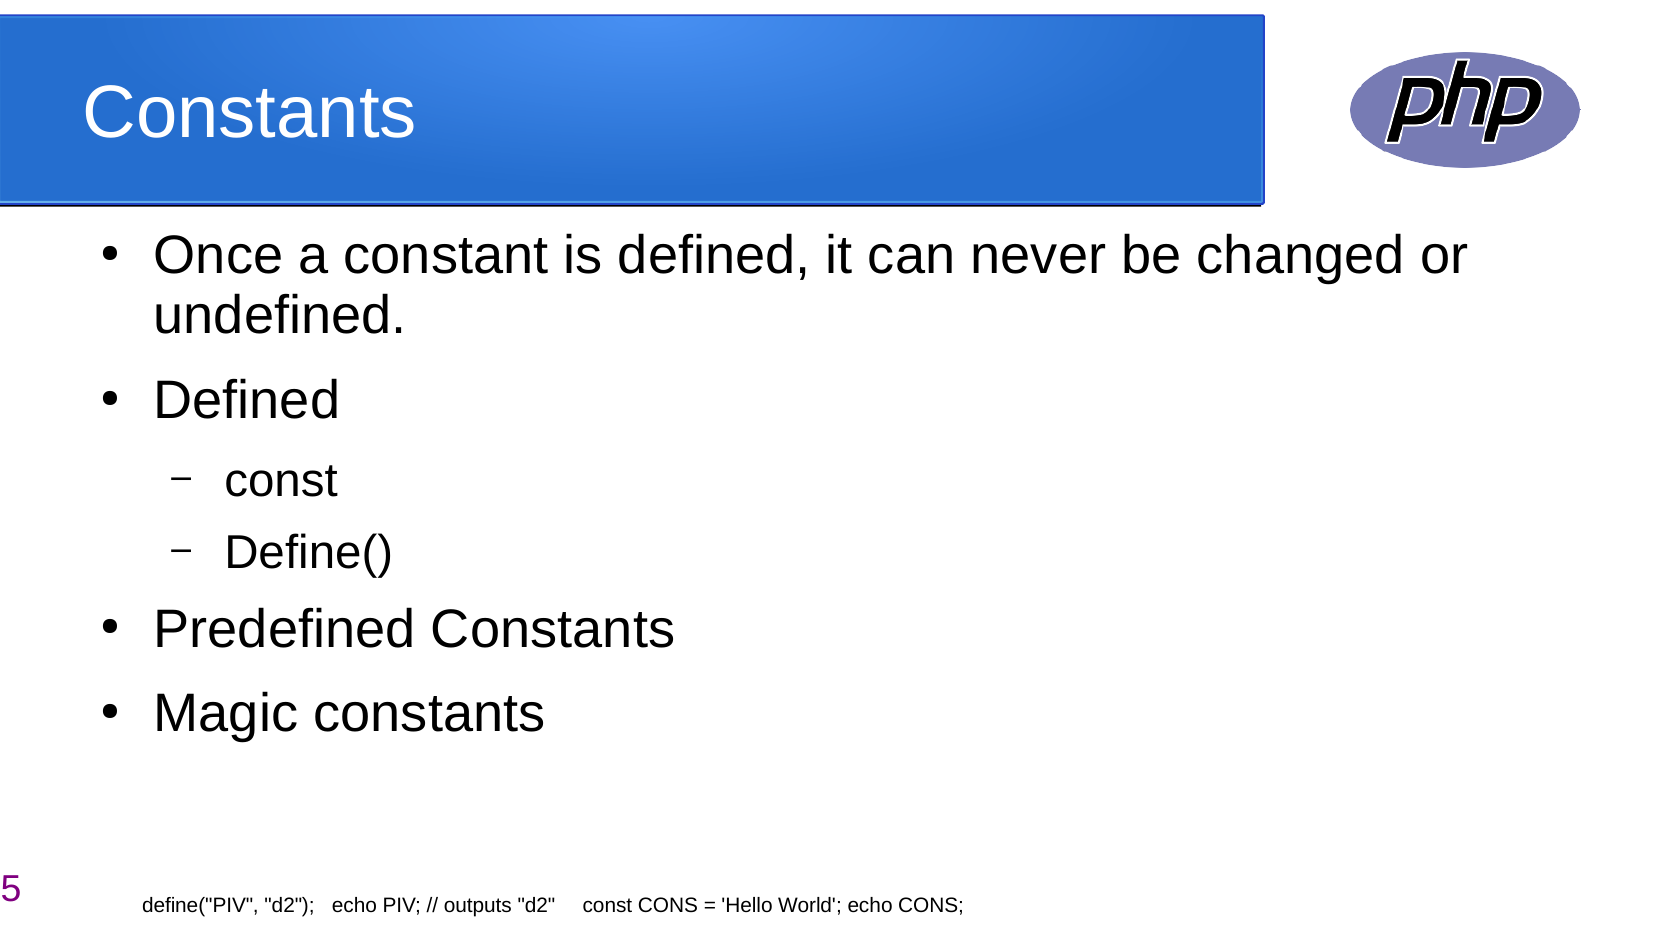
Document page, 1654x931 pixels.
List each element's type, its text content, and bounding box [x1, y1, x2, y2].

picture [1321, 23, 1607, 195]
text_box define("PIV", "d2"); echo PIV; // outputs "d2" [127, 885, 567, 931]
title Constants [82, 35, 1235, 189]
text_box const CONS = 'Hello World'; echo CONS; [567, 885, 1300, 931]
text_box <number> [0, 859, 130, 931]
list Once a constant is defined, it can never be changed or undefined. Defined const Define() Predefined Constants Magic constants [82, 224, 1571, 764]
